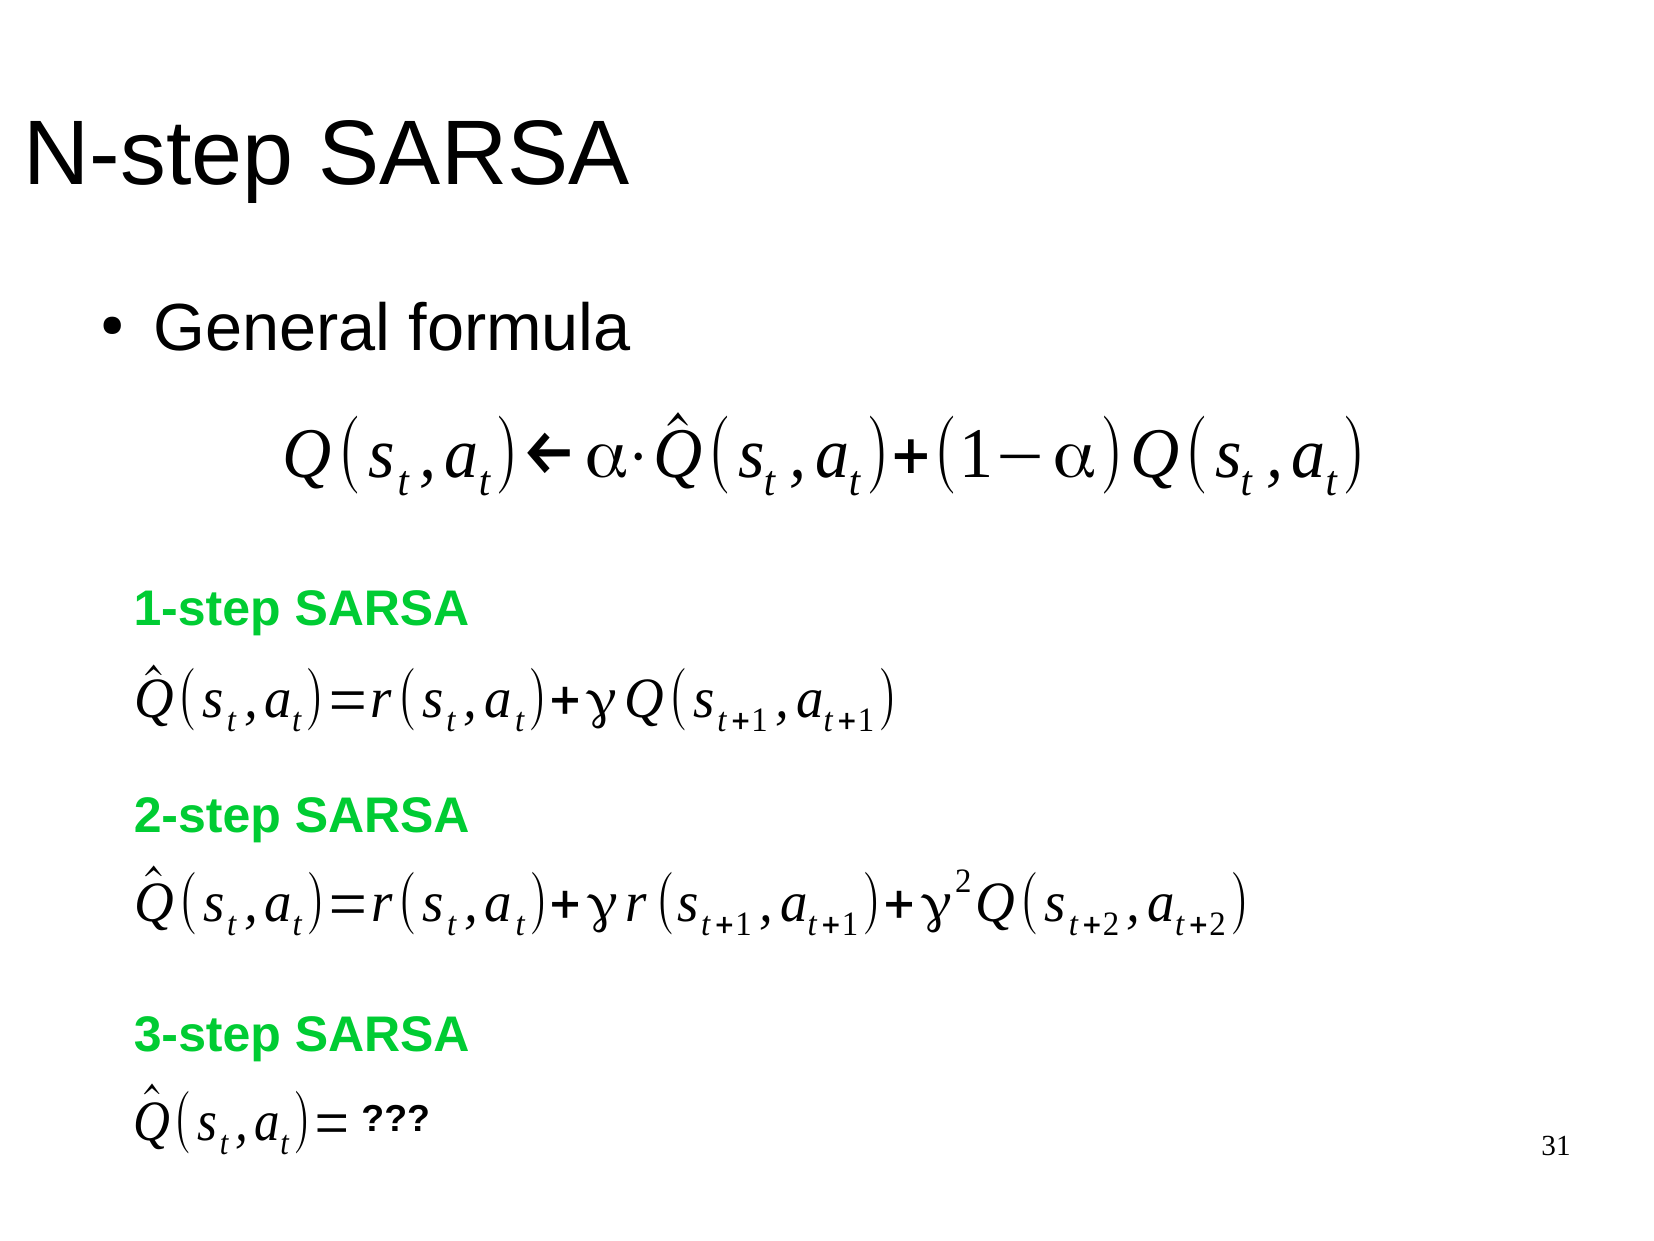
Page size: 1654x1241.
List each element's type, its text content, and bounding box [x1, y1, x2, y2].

chart [265, 406, 1383, 505]
list General formula [82, 290, 1571, 1010]
title N-step SARSA [23, 49, 1512, 257]
text_box 2-step SARSA [118, 779, 485, 851]
text_box 3-step SARSA [118, 998, 485, 1070]
chart [120, 1079, 1509, 1161]
chart [120, 659, 909, 739]
chart [120, 860, 1261, 942]
text_box 1-step SARSA [118, 573, 485, 645]
text_box ??? [346, 1082, 1515, 1155]
